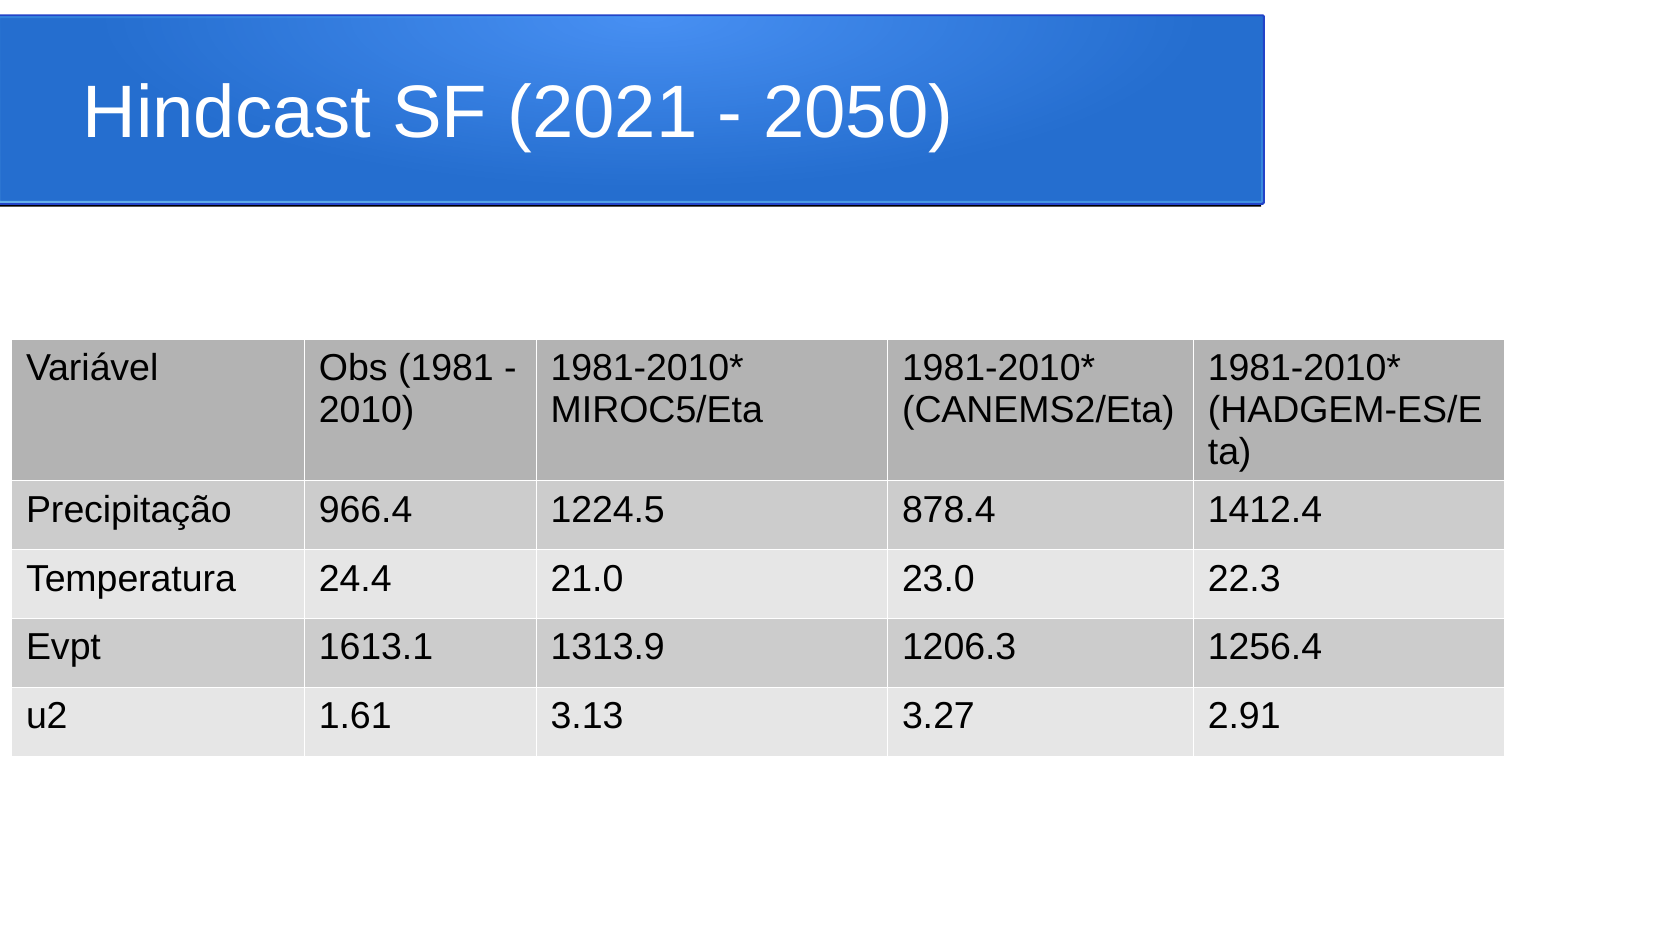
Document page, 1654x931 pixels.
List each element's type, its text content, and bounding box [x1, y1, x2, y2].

table_header Obs (1981 - 2010) [305, 340, 536, 480]
table_header 1981-2010* (HADGEM-ES/Eta) [1194, 340, 1504, 480]
table_cell 3.13 [537, 688, 887, 756]
table_header Variável [12, 340, 304, 480]
table_header 1981-2010* MIROC5/Eta [537, 340, 887, 480]
table_cell 21.0 [537, 550, 887, 618]
table_cell Temperatura [12, 550, 304, 618]
table_cell 1.61 [305, 688, 536, 756]
table_cell 1256.4 [1194, 619, 1504, 687]
table_cell 1206.3 [888, 619, 1193, 687]
table_cell Precipitação [12, 481, 304, 549]
title Hindcast SF (2021 - 2050) [82, 29, 1235, 196]
table_cell u2 [12, 688, 304, 756]
table_cell 3.27 [888, 688, 1193, 756]
table_cell 23.0 [888, 550, 1193, 618]
table_header 1981-2010* (CANEMS2/Eta) [888, 340, 1193, 480]
table_cell 24.4 [305, 550, 536, 618]
table_cell 1224.5 [537, 481, 887, 549]
table_cell 966.4 [305, 481, 536, 549]
table_cell 1613.1 [305, 619, 536, 687]
table_cell 1412.4 [1194, 481, 1504, 549]
table_cell 22.3 [1194, 550, 1504, 618]
table_cell 878.4 [888, 481, 1193, 549]
table_cell 2.91 [1194, 688, 1504, 756]
table_cell Evpt [12, 619, 304, 687]
table_cell 1313.9 [537, 619, 887, 687]
